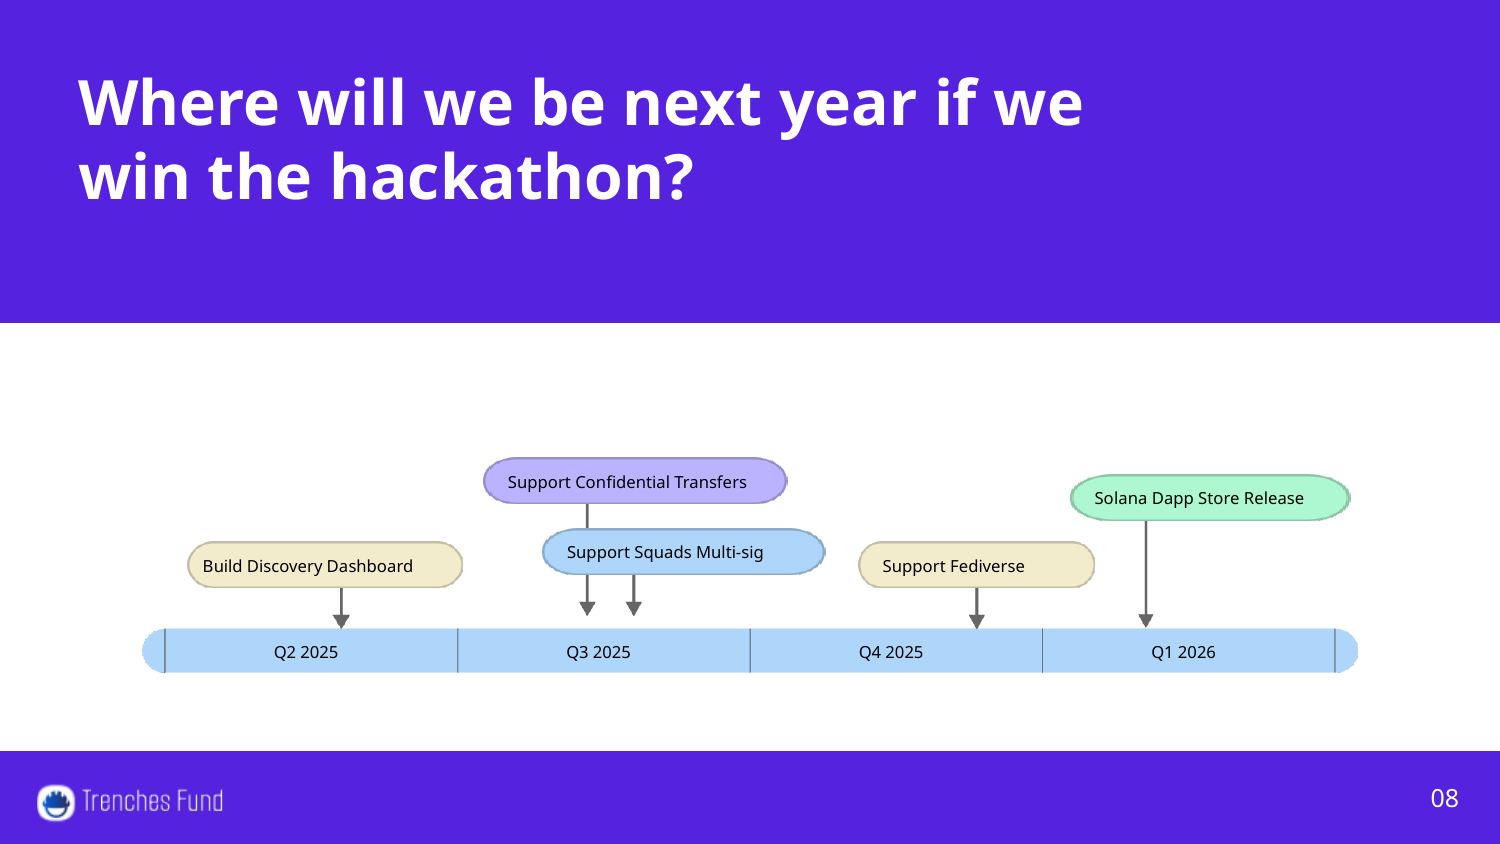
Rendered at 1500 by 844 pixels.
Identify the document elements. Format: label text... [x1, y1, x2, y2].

text_box Where will we be next year if we win the hackathon? [78, 62, 1163, 288]
text_box Support Confidential Transfers [507, 471, 788, 496]
text_box Support Squads Multi-sig [567, 542, 826, 566]
text_box 08 [1426, 782, 1464, 818]
text_box Solana Dapp Store Release [1094, 488, 1351, 512]
text_box Support Fediverse [882, 555, 1076, 579]
text_box Build Discovery Dashboard [202, 555, 445, 579]
text_box Q2 2025 [273, 641, 355, 666]
picture [0, 0, 1500, 844]
text_box Q1 2026 [1151, 641, 1232, 666]
text_box Q3 2025 [566, 641, 647, 666]
text_box Q4 2025 [858, 641, 940, 666]
